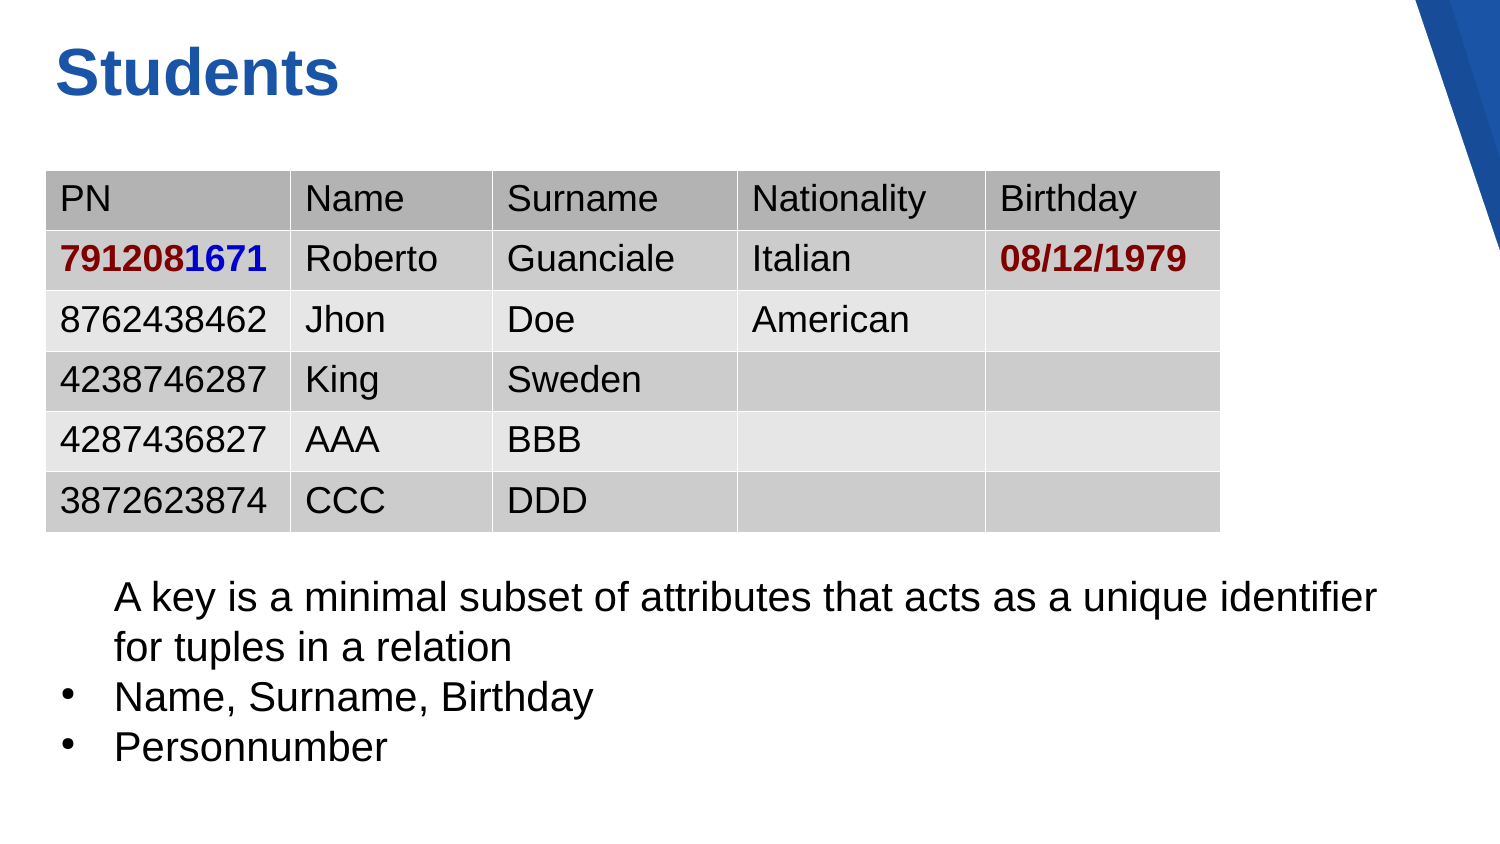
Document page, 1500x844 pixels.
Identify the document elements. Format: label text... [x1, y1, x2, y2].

table_cell 4287436827 [46, 412, 290, 471]
table_cell CCC [291, 472, 492, 532]
table_header Name [291, 171, 492, 230]
table_cell 4238746287 [46, 352, 290, 411]
table_header Nationality [738, 171, 985, 230]
table_cell 8762438462 [46, 291, 290, 351]
table_cell [986, 472, 1220, 532]
table_cell Roberto [291, 231, 492, 290]
table_header Birthday [986, 171, 1220, 230]
table_cell Doe [493, 291, 737, 351]
table_cell [738, 352, 985, 411]
table_cell [738, 472, 985, 532]
title Students [40, 56, 1231, 124]
table_header Surname [493, 171, 737, 230]
table_header PN [46, 171, 290, 230]
table_cell King [291, 352, 492, 411]
table_cell American [738, 291, 985, 351]
table_cell Italian [738, 231, 985, 290]
table_cell BBB [493, 412, 737, 471]
table_cell [738, 412, 985, 471]
table_cell [986, 291, 1220, 351]
table_cell Guanciale [493, 231, 737, 290]
table_cell [986, 352, 1220, 411]
table_cell Sweden [493, 352, 737, 411]
table_cell 08/12/1979 [986, 231, 1220, 290]
table_cell 7912081671 [46, 231, 290, 290]
table_cell [986, 412, 1220, 471]
list A key is a minimal subset of attributes that acts as a unique identifier for tuples in a relation Name, Surname, Birthday Personnumber [27, 555, 1441, 830]
table_cell DDD [493, 472, 737, 532]
table_cell Jhon [291, 291, 492, 351]
table_cell AAA [291, 412, 492, 471]
table_cell 3872623874 [46, 472, 290, 532]
